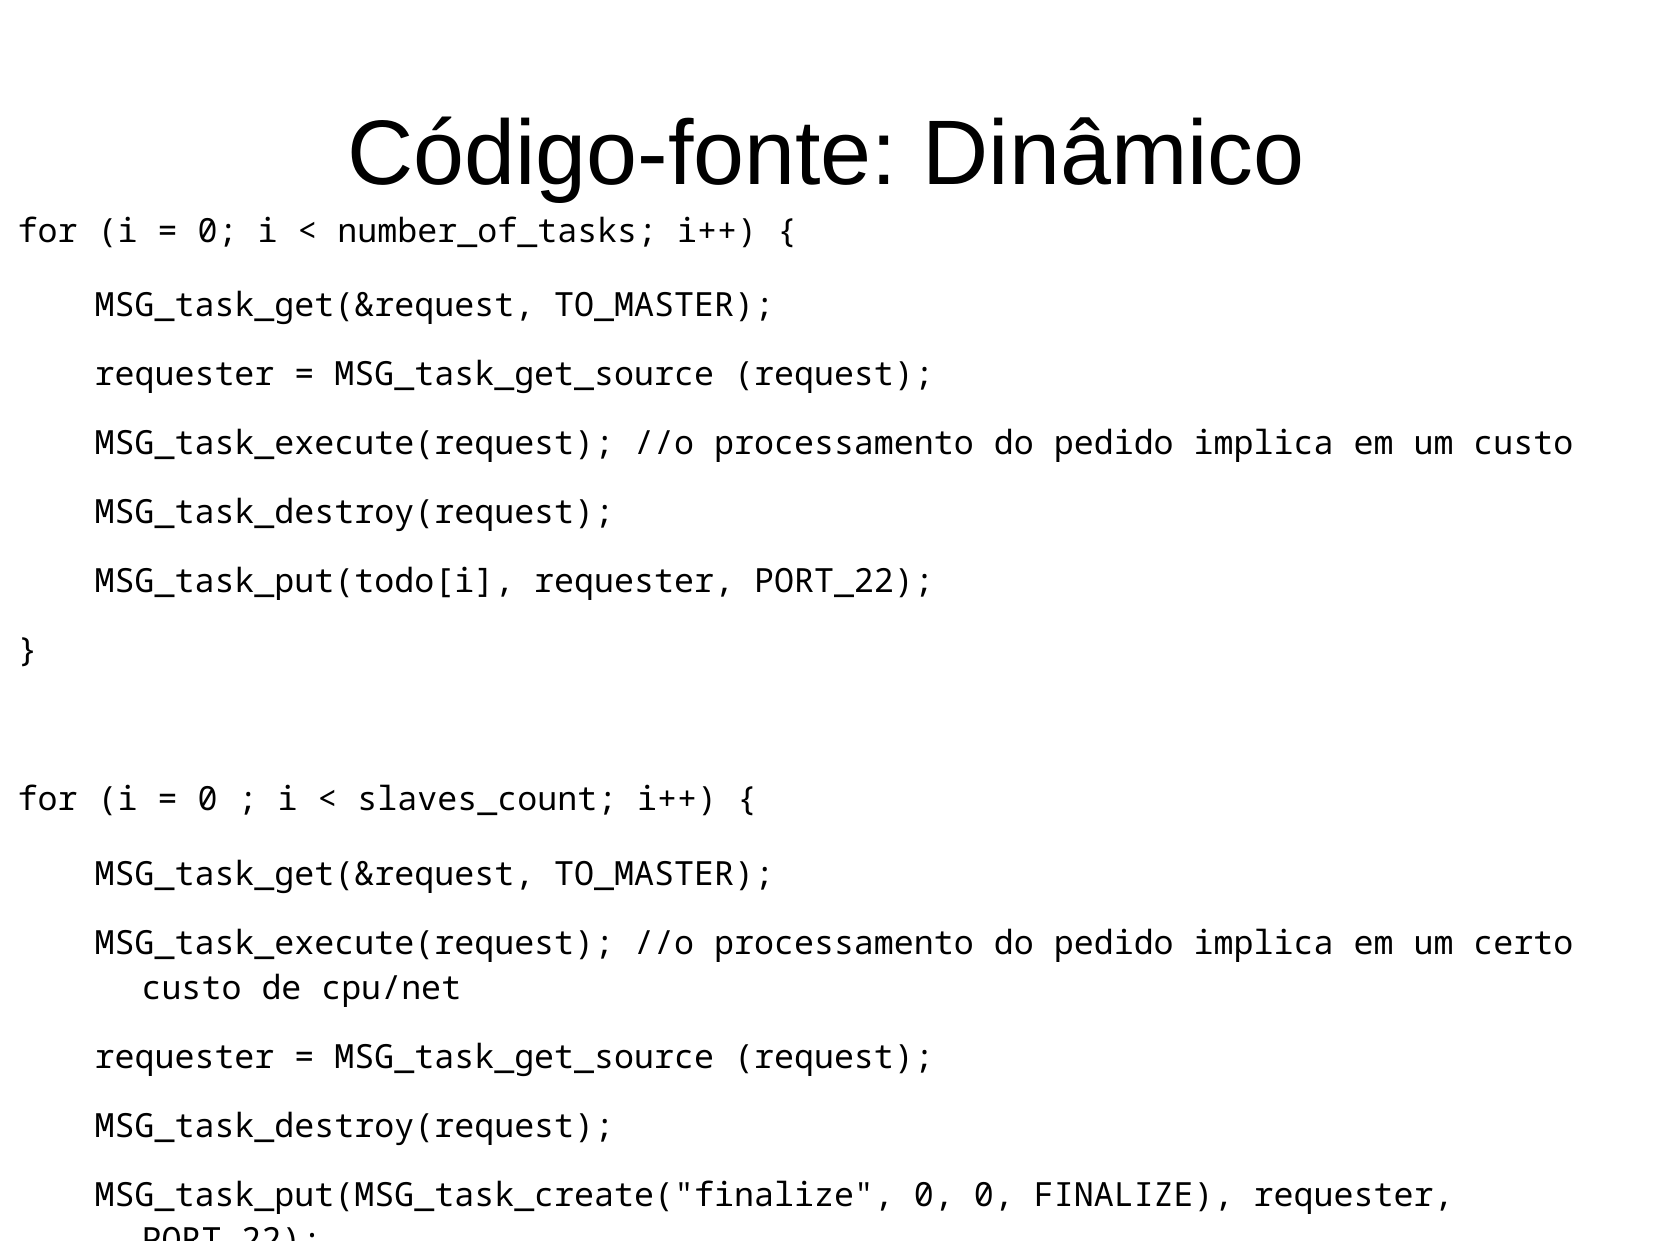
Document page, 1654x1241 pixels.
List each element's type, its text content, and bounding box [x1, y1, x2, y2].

list for (i = 0; i < number_of_tasks; i++) { MSG_task_get(&request, TO_MASTER); requester = MSG_task_get_source (request); MSG_task_execute(request); //o processamento do pedido implica em um custo MSG_task_destroy(request); MSG_task_put(todo[i], requester, PORT_22); } for (i = 0 ; i < slaves_count; i++) { MSG_task_get(&request, TO_MASTER); MSG_task_execute(request); //o processamento do pedido implica em um certo custo de cpu/net requester = MSG_task_get_source (request); MSG_task_destroy(request); MSG_task_put(MSG_task_create("finalize", 0, 0, FINALIZE), requester, PORT_22); } [0, 206, 1654, 1241]
title Código-fonte: Dinâmico [82, 56, 1571, 206]
